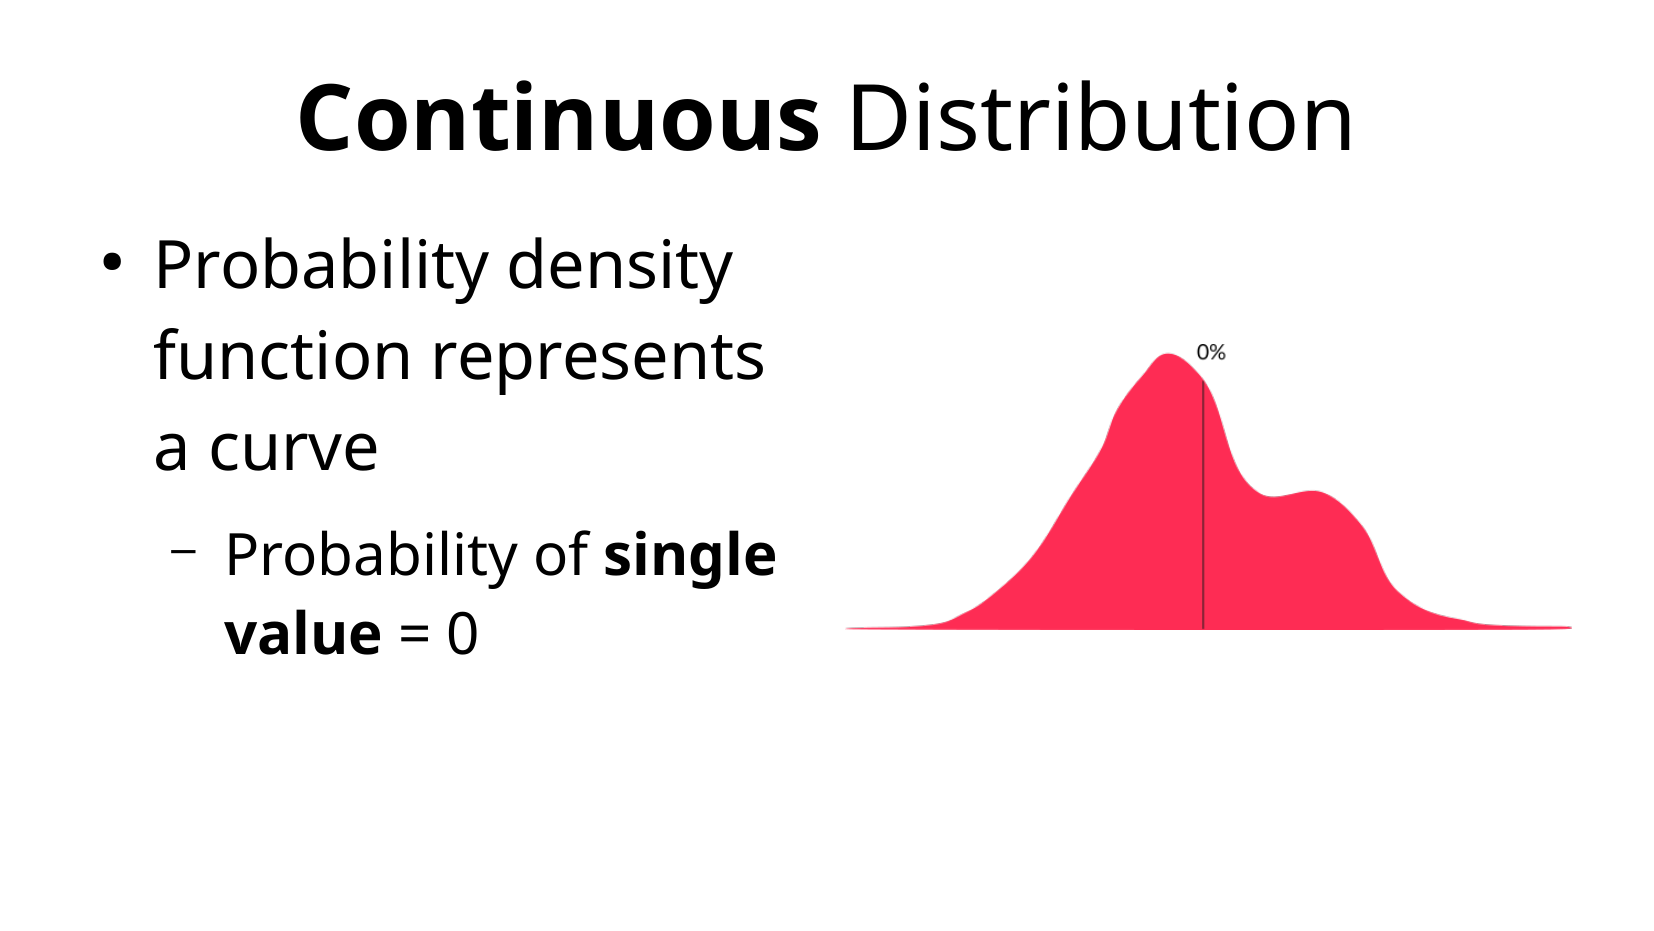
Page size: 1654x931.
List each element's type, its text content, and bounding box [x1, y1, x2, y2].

title Continuous Distribution [82, 37, 1571, 193]
picture [845, 344, 1572, 631]
list Probability density function represents a curve Probability of single value = 0 [82, 217, 809, 758]
